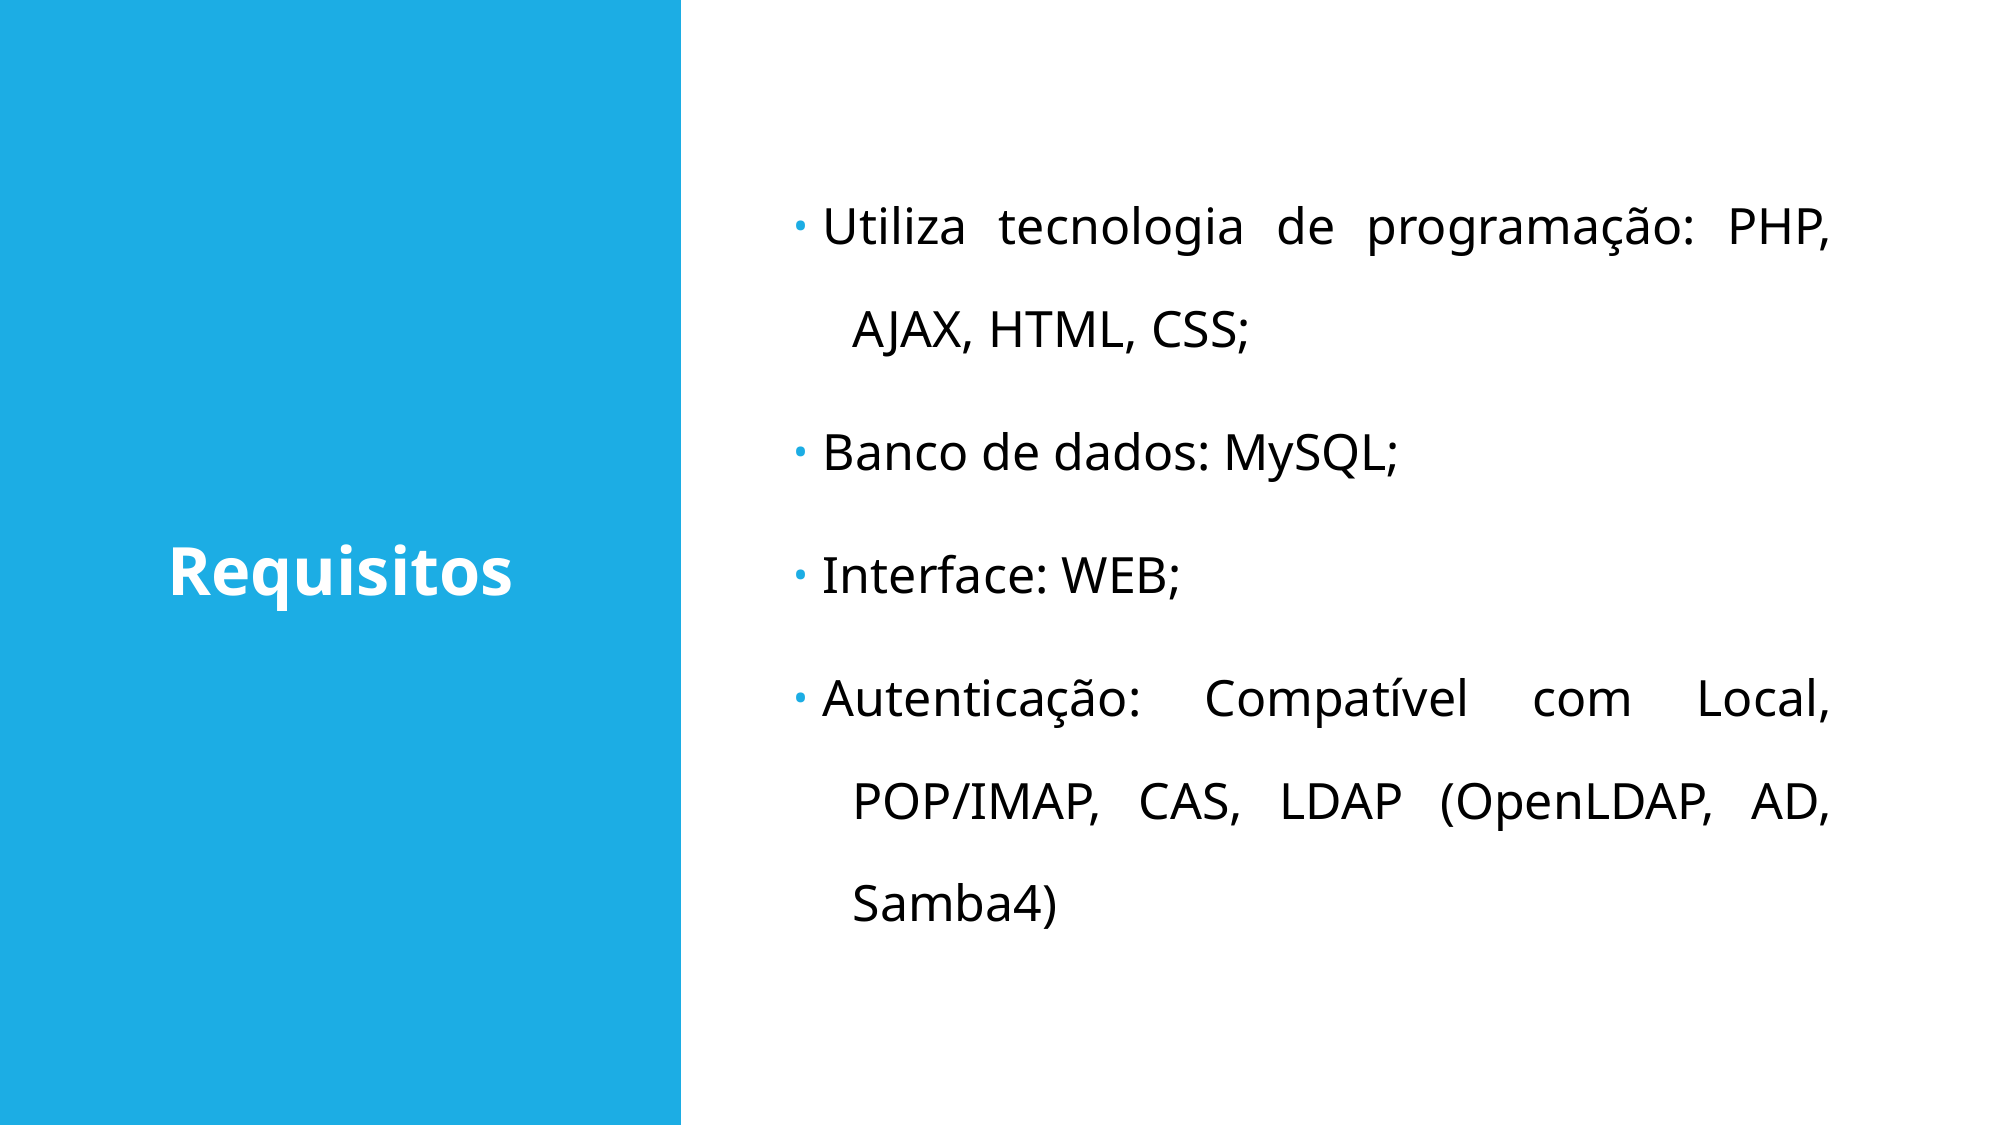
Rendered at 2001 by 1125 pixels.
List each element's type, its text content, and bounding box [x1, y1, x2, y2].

text_box Utiliza tecnologia de programação: PHP, AJAX, HTML, CSS; Banco de dados: MySQL; Interface: WEB; Autenticação: Compatível com Local, POP/IMAP, CAS, LDAP (OpenLDAP, AD, Samba4) [763, 39, 1869, 1054]
text_box [0, 0, 2000, 1125]
text_box Requisitos [72, 143, 609, 1000]
